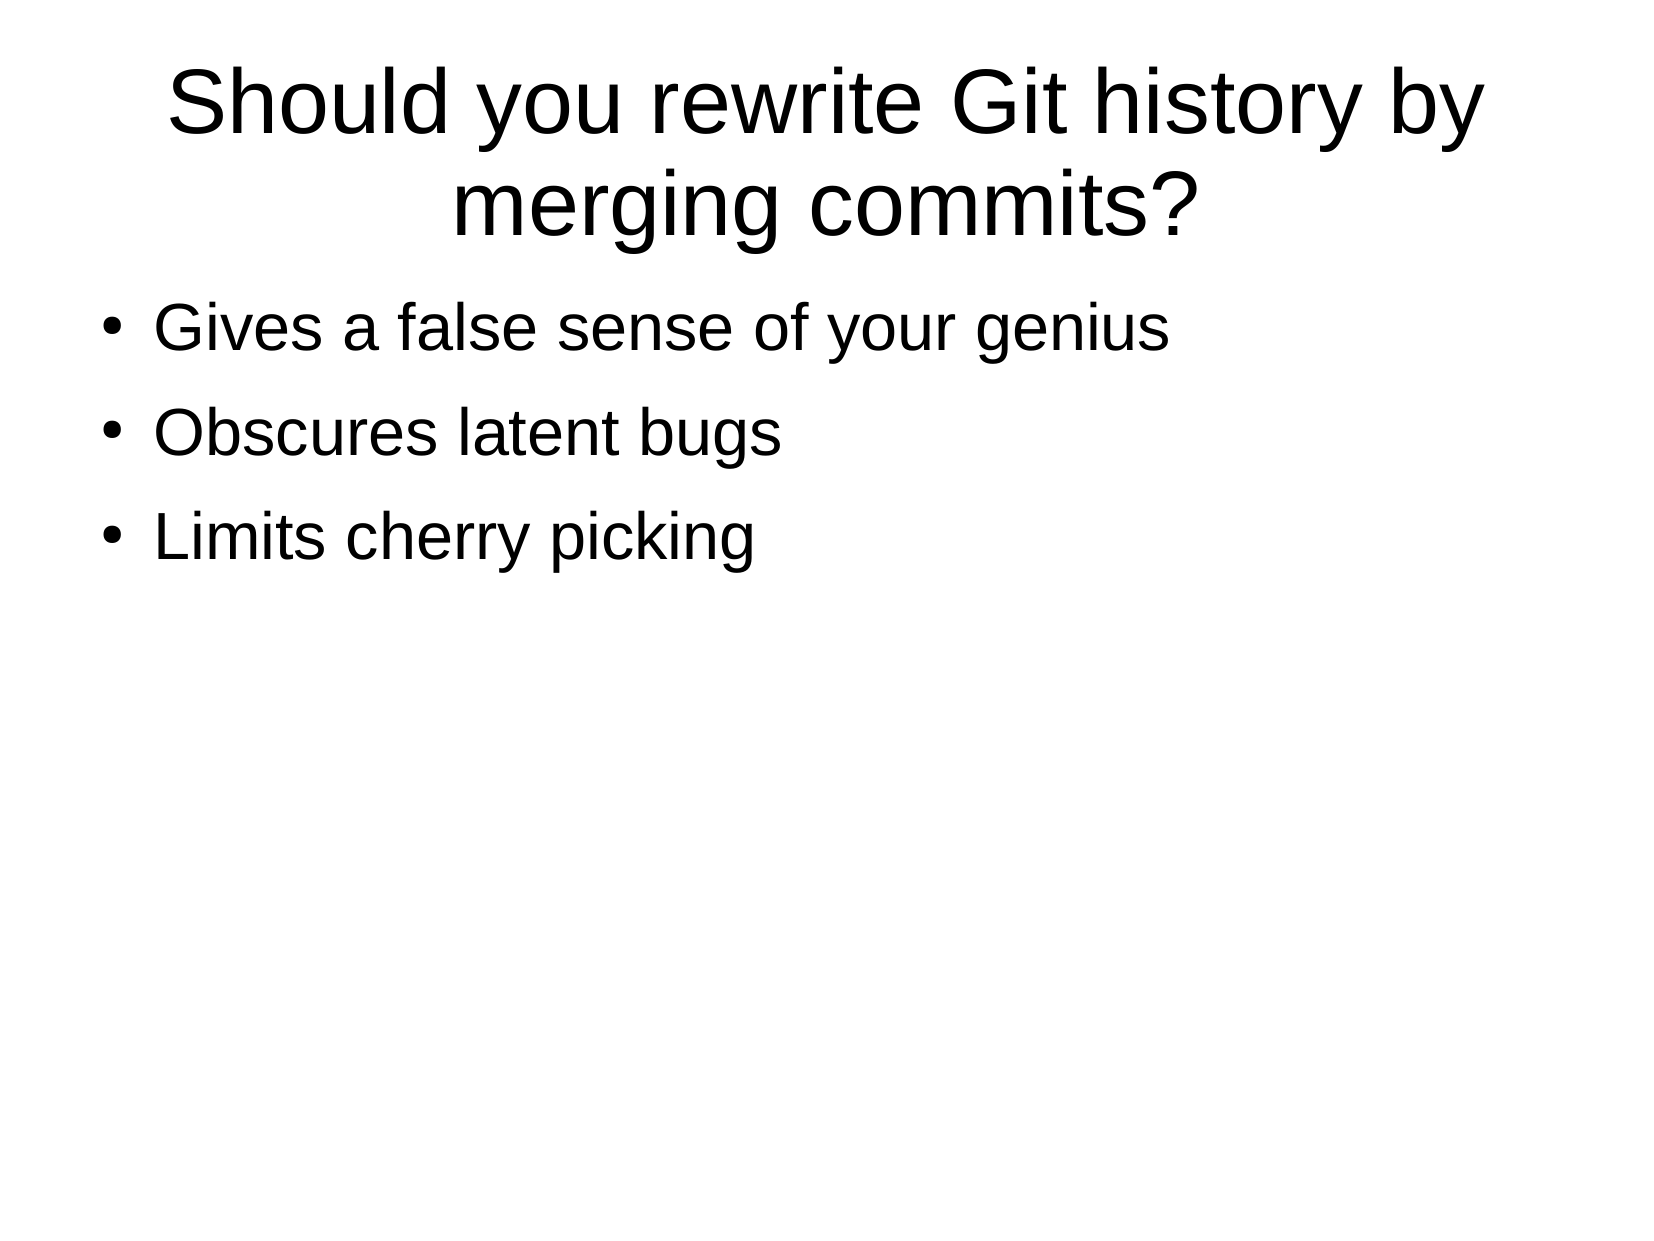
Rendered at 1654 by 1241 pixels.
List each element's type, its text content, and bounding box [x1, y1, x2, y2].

title Should you rewrite Git history by merging commits? [82, 49, 1571, 257]
list Gives a false sense of your genius Obscures latent bugs Limits cherry picking [82, 290, 1571, 1010]
